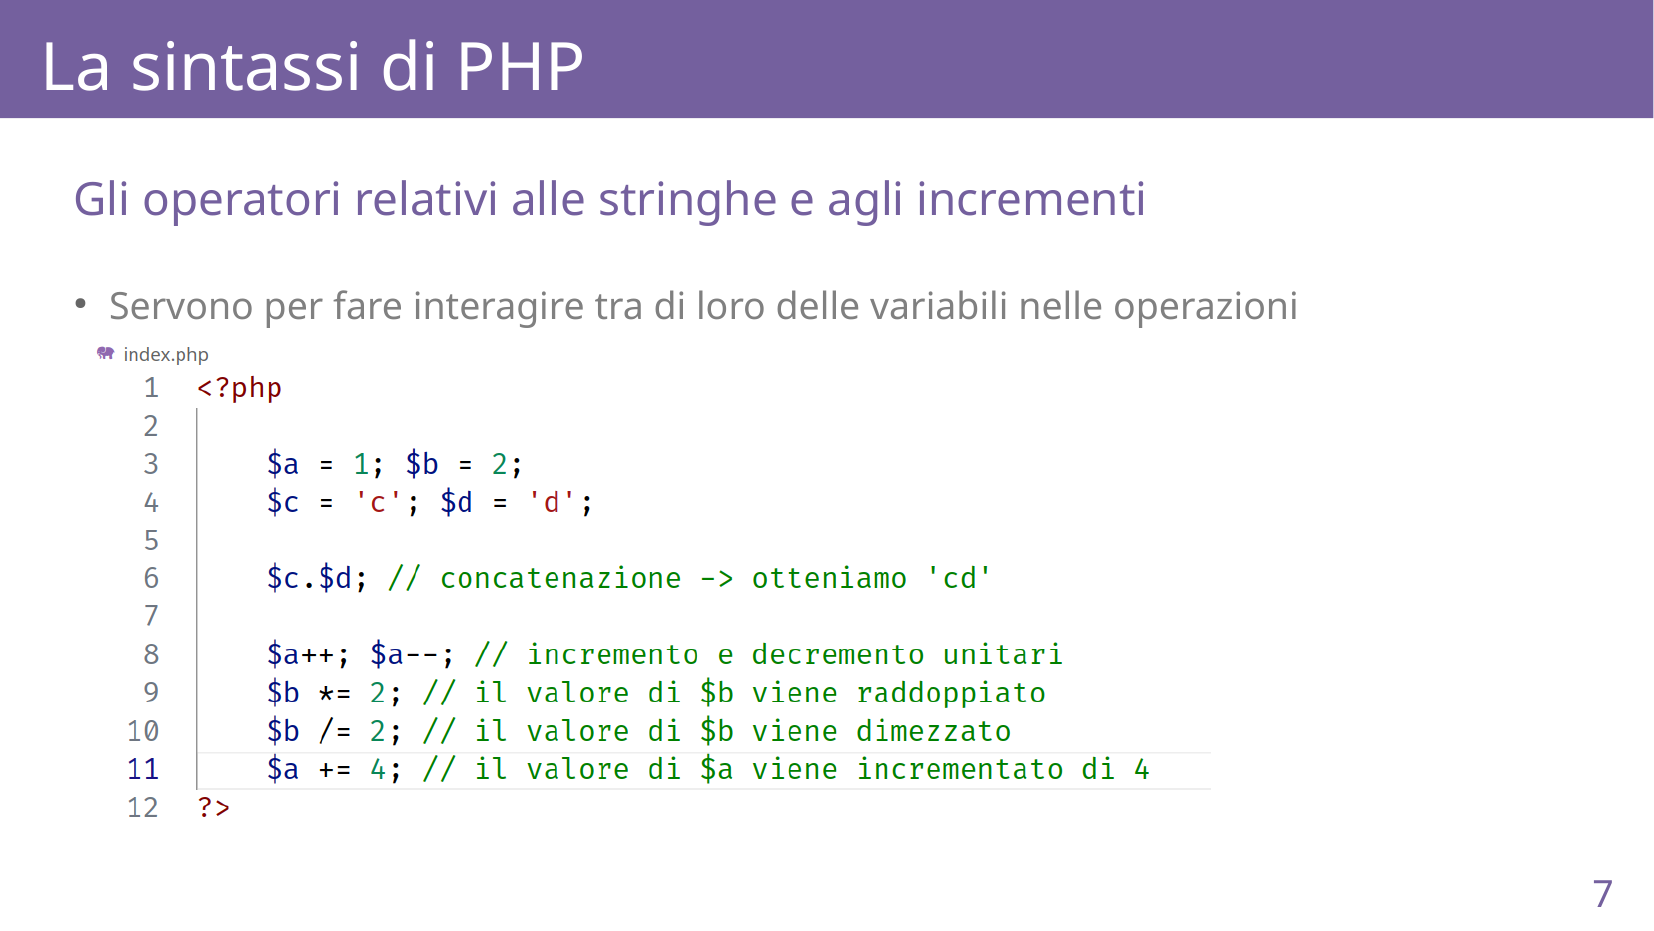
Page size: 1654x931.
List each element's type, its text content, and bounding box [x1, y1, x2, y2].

text_box Servono per fare interagire tra di loro delle variabili nelle operazioni [59, 246, 1540, 532]
text_box La sintassi di PHP [25, 11, 523, 107]
text_box <numero> [1513, 860, 1654, 931]
picture [88, 339, 1211, 857]
text_box Gli operatori relativi alle stringhe e agli incrementi [59, 158, 1148, 229]
text_box [0, 0, 1654, 119]
